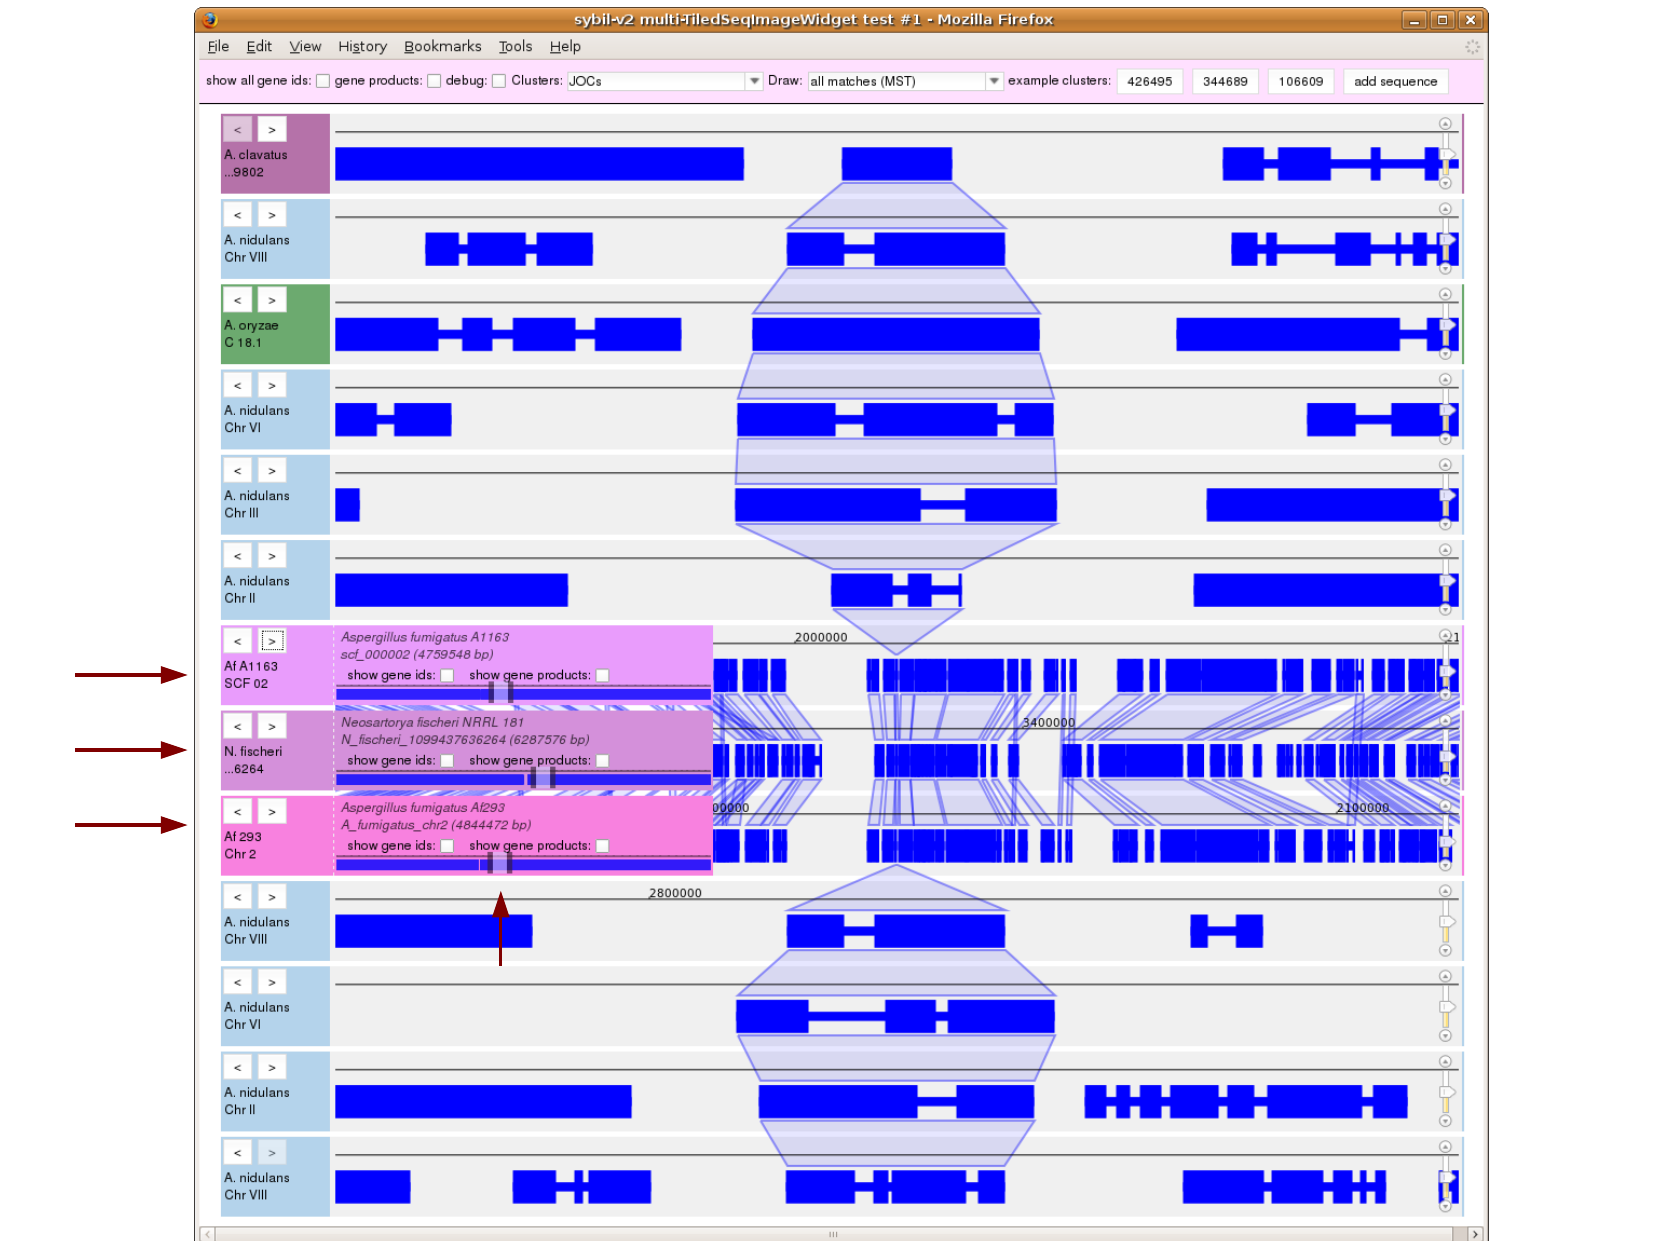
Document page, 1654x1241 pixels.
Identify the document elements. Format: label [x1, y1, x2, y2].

picture [194, 7, 1489, 1241]
